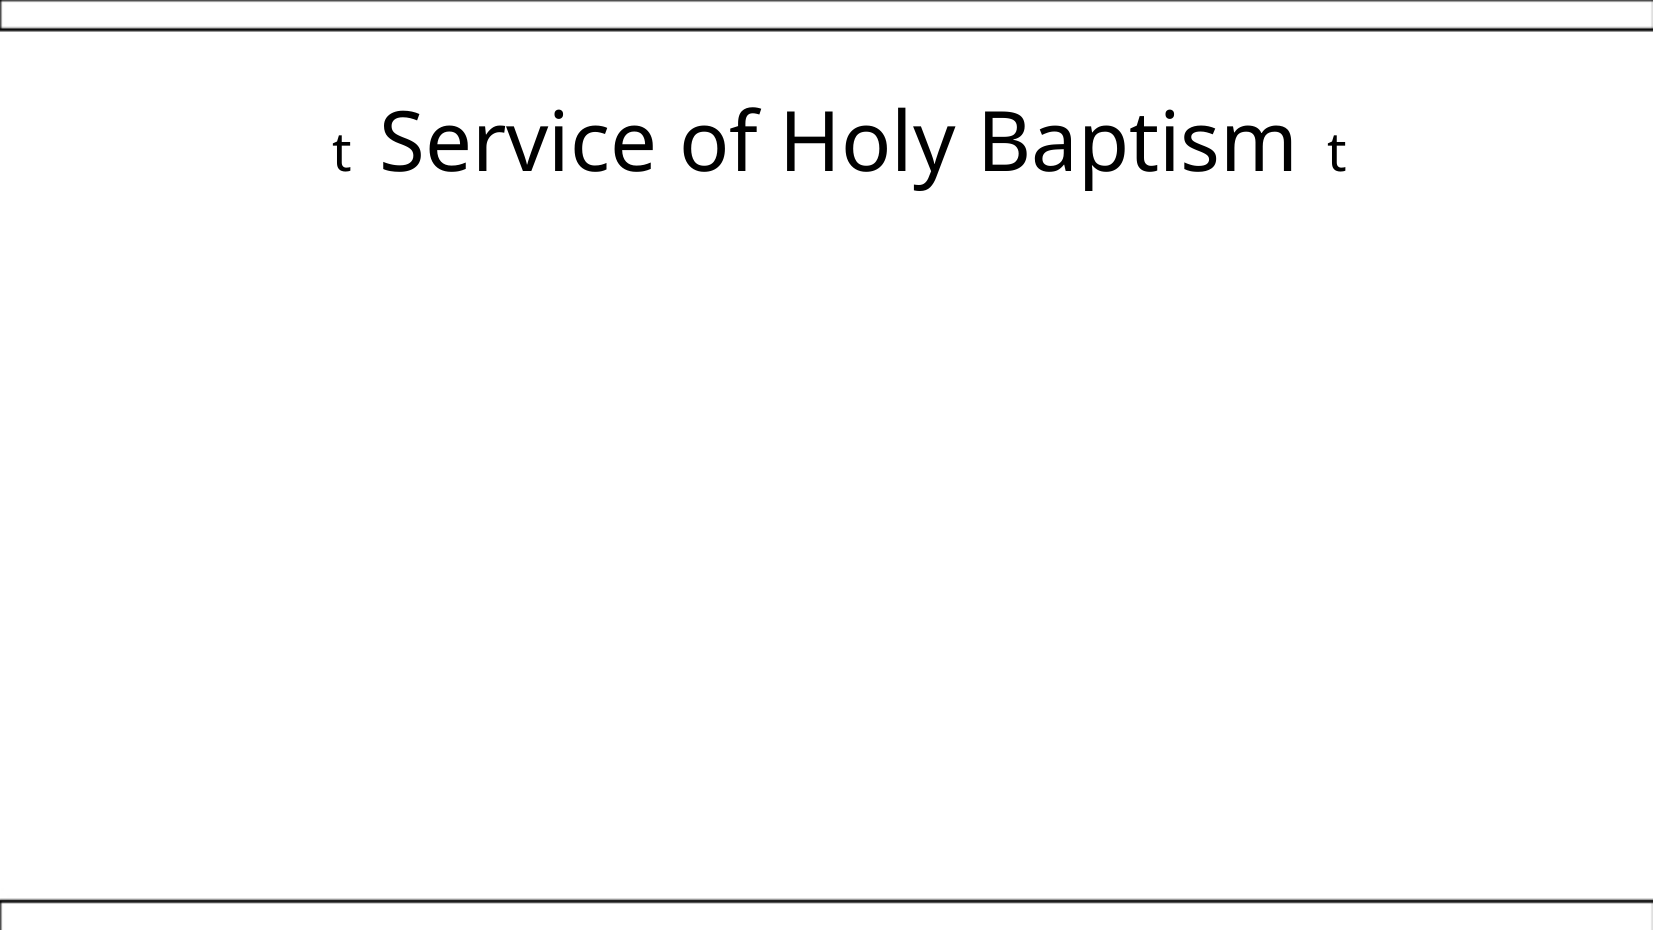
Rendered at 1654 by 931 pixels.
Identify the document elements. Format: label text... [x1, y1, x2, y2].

picture [0, 0, 1653, 930]
text_box t Service of Holy Baptism t [105, 75, 1561, 196]
